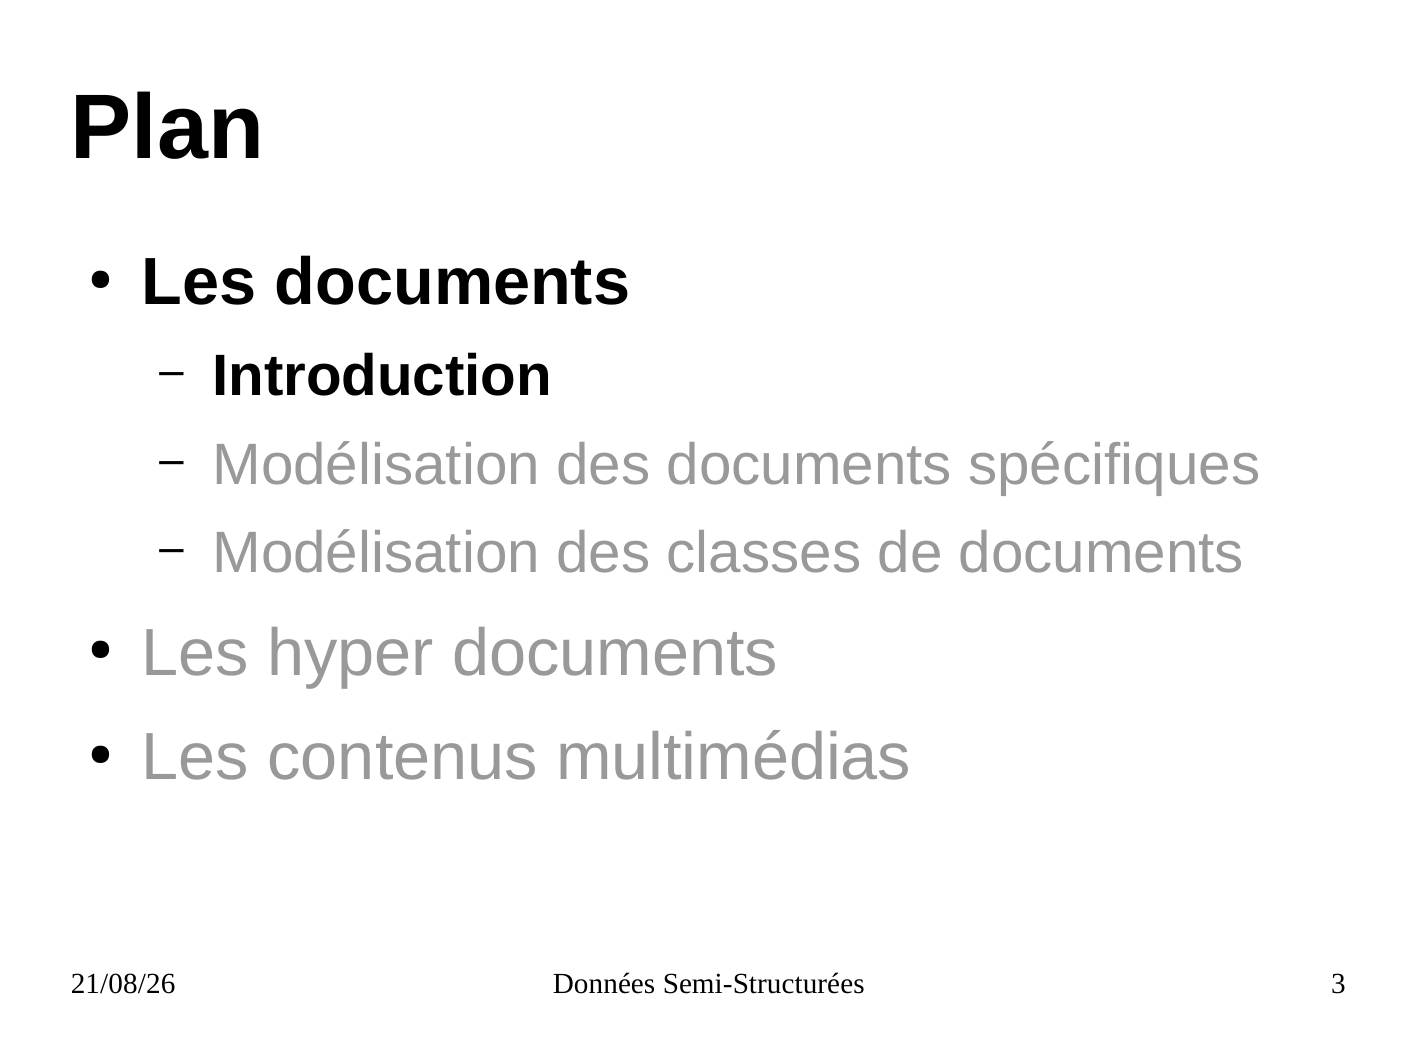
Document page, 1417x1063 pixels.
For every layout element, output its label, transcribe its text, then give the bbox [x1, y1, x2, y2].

list Les documents Introduction Modélisation des documents spécifiques Modélisation des classes de documents Les hyper documents Les contenus multimédias [70, 244, 1346, 925]
title Plan [70, 42, 1346, 212]
